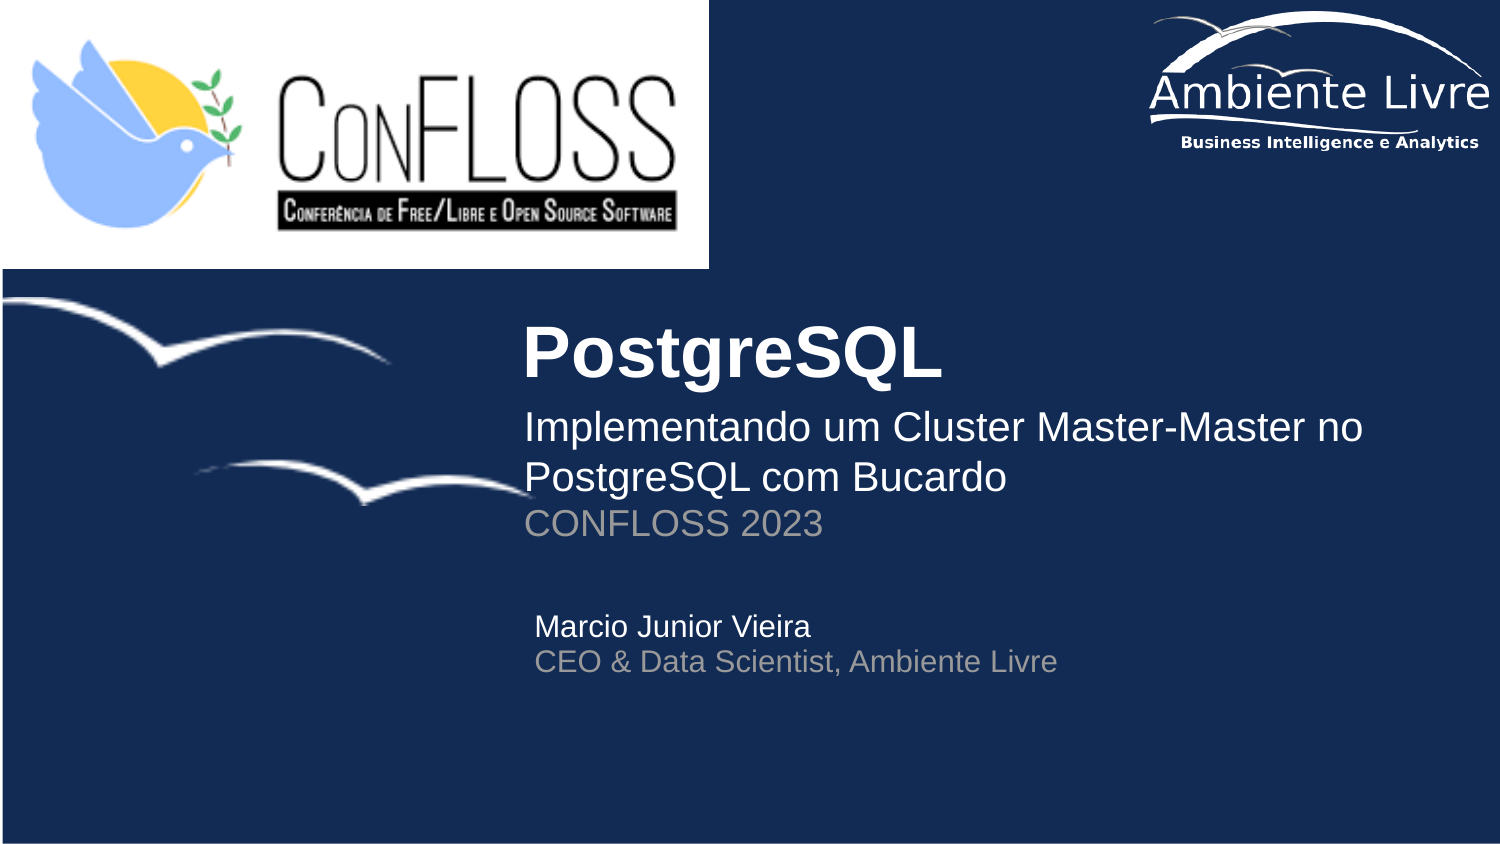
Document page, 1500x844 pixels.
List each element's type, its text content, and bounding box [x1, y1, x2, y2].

title PostgreSQL [507, 153, 1489, 392]
picture [1149, 11, 1489, 151]
picture [0, 0, 709, 269]
picture [0, 297, 509, 506]
subtitle Implementando um Cluster Master-Master no PostgreSQL com Bucardo CONFLOSS 2023 [509, 391, 1500, 520]
text_box Marcio Junior Vieira CEO & Data Scientist, Ambiente Livre [519, 602, 1479, 709]
